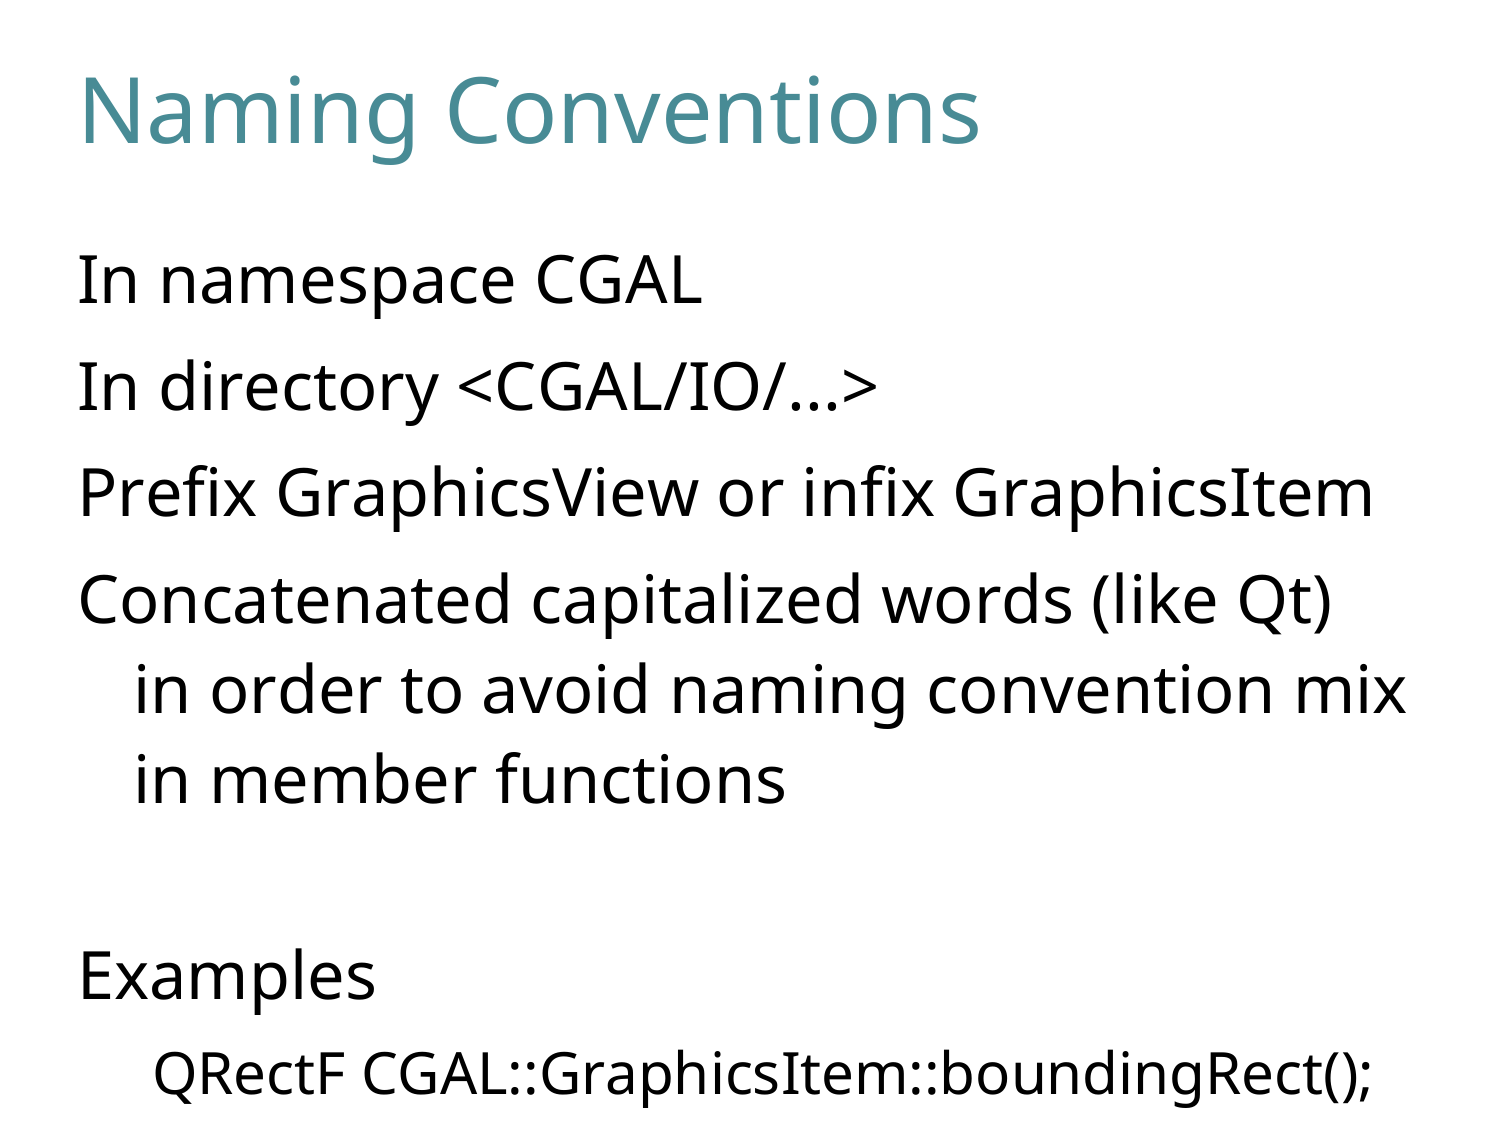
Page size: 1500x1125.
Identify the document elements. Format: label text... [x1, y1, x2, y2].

title Naming Conventions [62, 37, 1393, 224]
list In namespace CGAL In directory <CGAL/IO/...> Prefix GraphicsView or infix GraphicsItem Concatenated capitalized words (like Qt) in order to avoid naming convention mix in member functions Examples QRectF CGAL::GraphicsItem::boundingRect(); CGAL::GraphicsViewPointInput<K> [62, 224, 1474, 1114]
